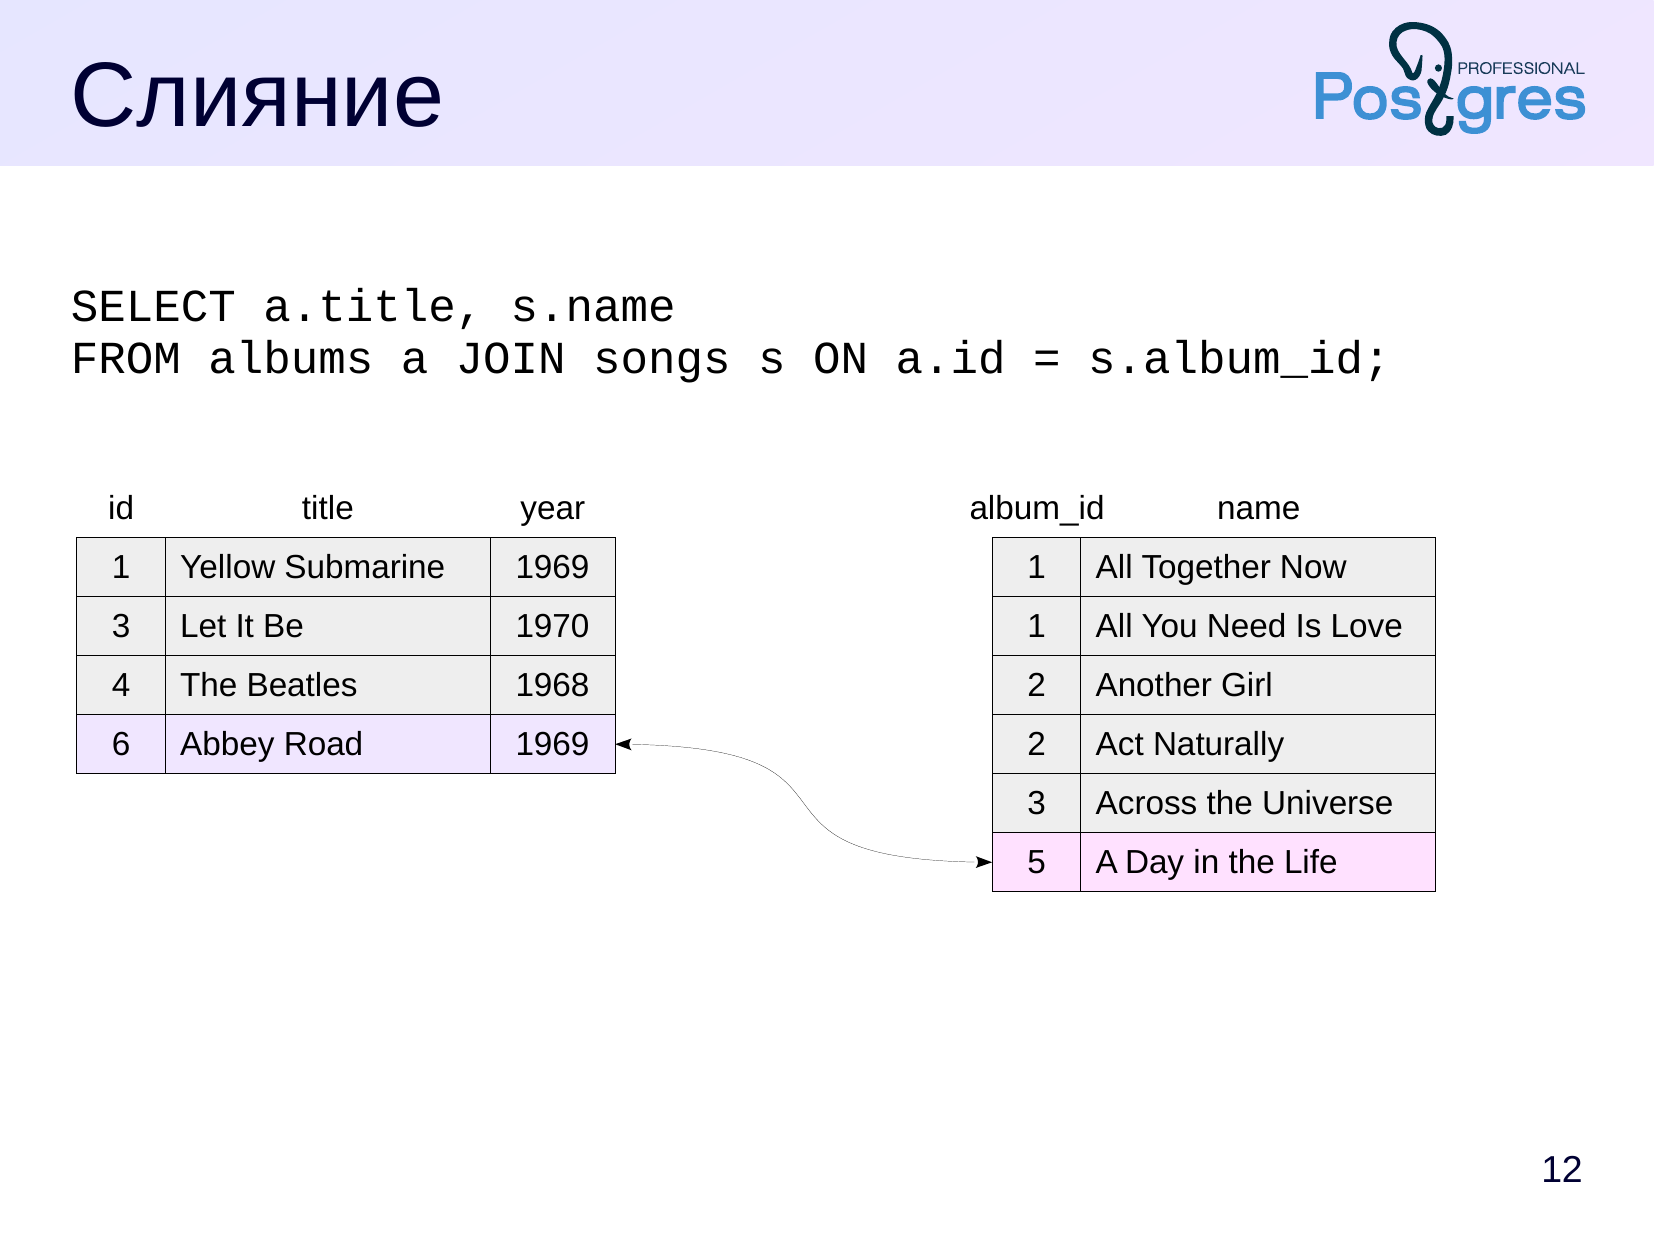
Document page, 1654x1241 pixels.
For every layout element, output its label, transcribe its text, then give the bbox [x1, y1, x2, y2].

text_box 1 [992, 596, 1080, 656]
text_box album_id [993, 478, 1082, 537]
text_box Yellow Submarine [165, 537, 490, 597]
text_box All Together Now [1080, 537, 1436, 596]
text_box Across the Universe [1080, 773, 1436, 833]
text_box title [165, 478, 490, 537]
text_box 1968 [490, 656, 616, 715]
text_box 3 [76, 597, 165, 656]
text_box name [1082, 478, 1436, 537]
text_box The Beatles [165, 656, 490, 715]
list SELECT a.title, s.name FROM albums a JOIN songs s ON a.id = s.album_id; [70, 283, 1583, 1141]
text_box 2 [992, 714, 1080, 773]
text_box Let It Be [165, 597, 490, 656]
title Слияние [70, 43, 1241, 147]
text_box Act Naturally [1080, 714, 1436, 773]
text_box 1 [992, 537, 1080, 596]
text_box 1969 [490, 715, 616, 774]
text_box Abbey Road [165, 715, 490, 774]
text_box year [490, 478, 616, 537]
text_box 5 [992, 833, 1080, 892]
text_box 1969 [490, 537, 616, 597]
text_box 2 [992, 656, 1080, 714]
text_box 1 [76, 537, 165, 597]
text_box 1970 [490, 597, 616, 656]
text_box id [76, 478, 165, 537]
text_box 4 [76, 656, 165, 715]
text_box 6 [76, 715, 165, 774]
text_box 3 [992, 773, 1080, 833]
text_box A Day in the Life [1080, 833, 1436, 892]
text_box Another Girl [1080, 656, 1436, 714]
text_box All You Need Is Love [1080, 596, 1436, 656]
